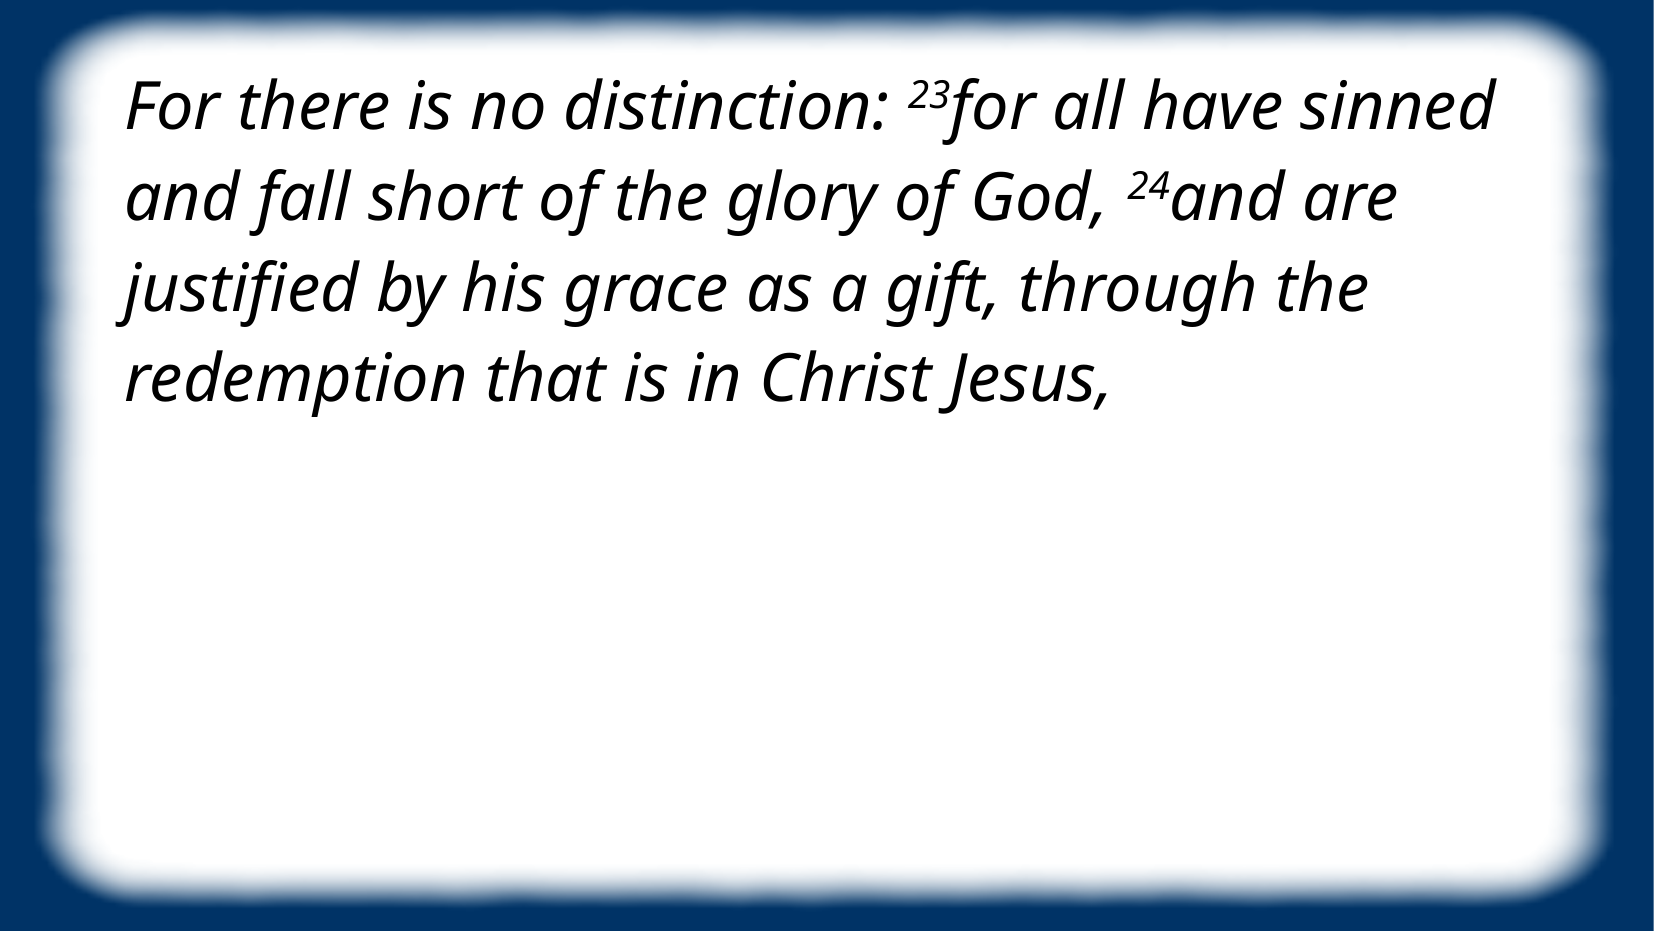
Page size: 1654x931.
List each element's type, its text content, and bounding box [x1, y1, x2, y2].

picture [0, 0, 1654, 931]
text_box For there is no distinction: 23for all have sinned and fall short of the glory of God, 24and are justified by his grace as a gift, through the redemption that is in Christ Jesus, [110, 50, 1551, 428]
